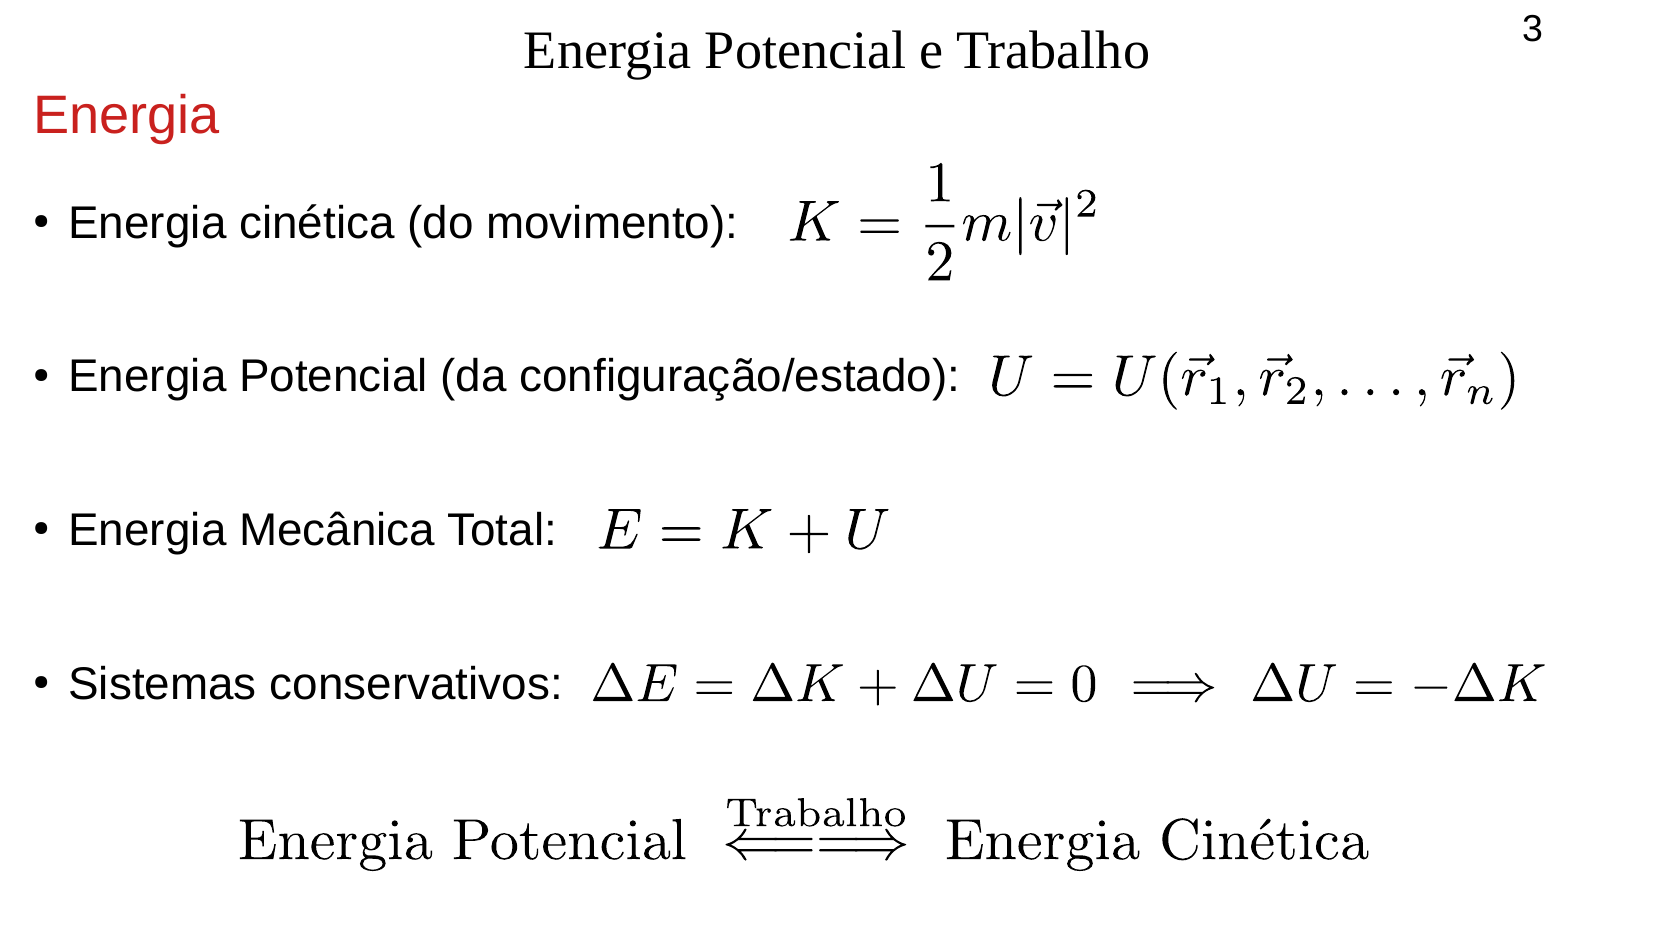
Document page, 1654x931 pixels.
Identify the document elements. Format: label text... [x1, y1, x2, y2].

picture [235, 795, 1371, 874]
text_box Energia Energia cinética (do movimento): Energia Potencial (da configuração/estado): Energia Mecânica Total: Sistemas conservativos: [18, 77, 1615, 717]
picture [596, 508, 889, 554]
picture [590, 662, 1545, 706]
text_box Energia Potencial e Trabalho [509, 0, 1166, 88]
picture [986, 349, 1517, 412]
text_box <number> [1507, 0, 1654, 71]
picture [785, 160, 1098, 283]
